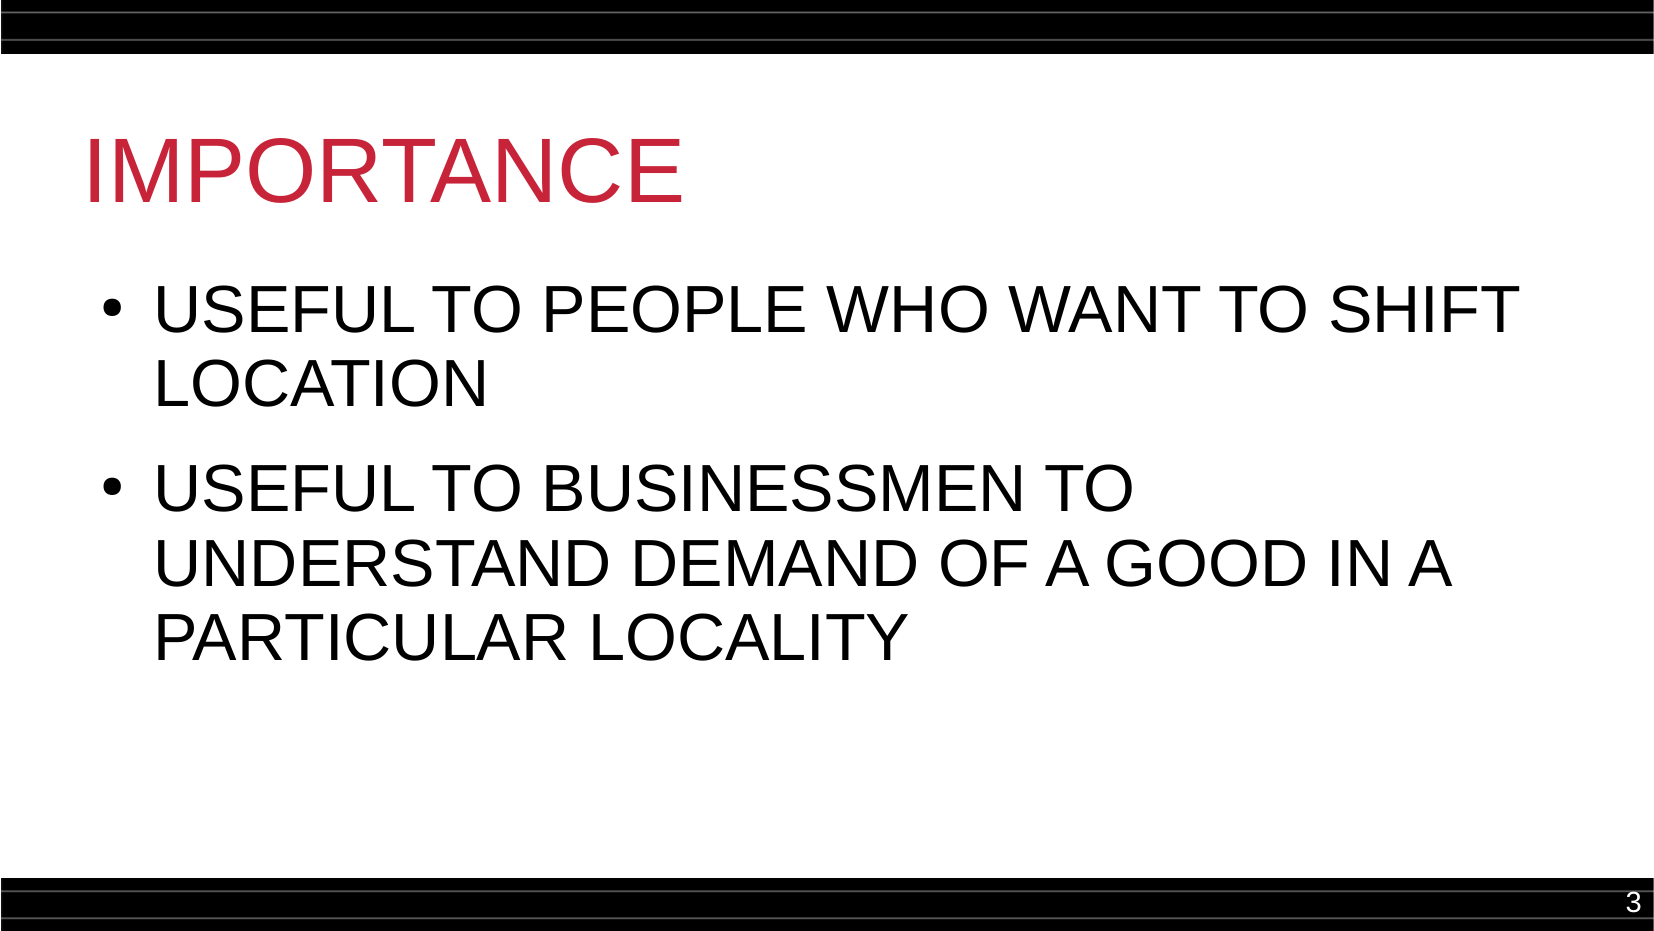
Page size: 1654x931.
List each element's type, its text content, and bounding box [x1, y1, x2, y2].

picture [1, 0, 1654, 54]
title IMPORTANCE [82, 92, 1571, 249]
picture [1, 878, 1654, 931]
list USEFUL TO PEOPLE WHO WANT TO SHIFT LOCATION USEFUL TO BUSINESSMEN TO UNDERSTAND DEMAND OF A GOOD IN A PARTICULAR LOCALITY [82, 271, 1571, 758]
